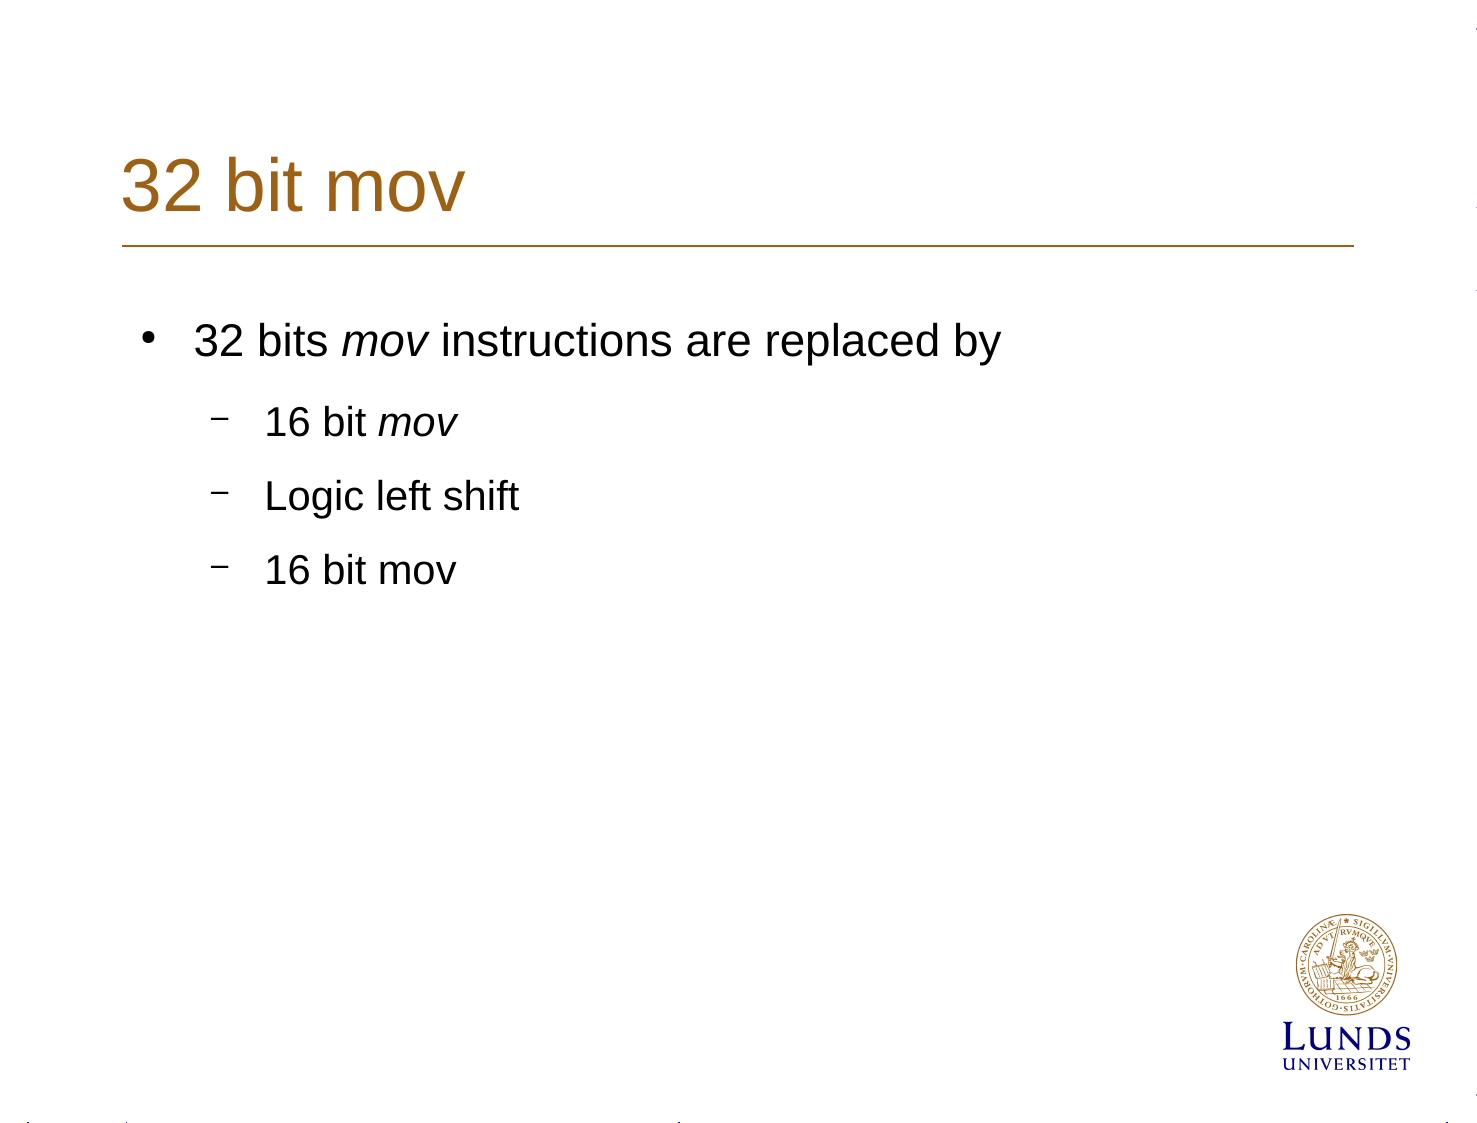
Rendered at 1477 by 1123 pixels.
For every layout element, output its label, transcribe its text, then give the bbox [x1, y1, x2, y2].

list 32 bits mov instructions are replaced by 16 bit mov Logic left shift 16 bit mov [107, 303, 1353, 888]
picture [1283, 914, 1410, 1070]
title 32 bit mov [105, 46, 1354, 234]
